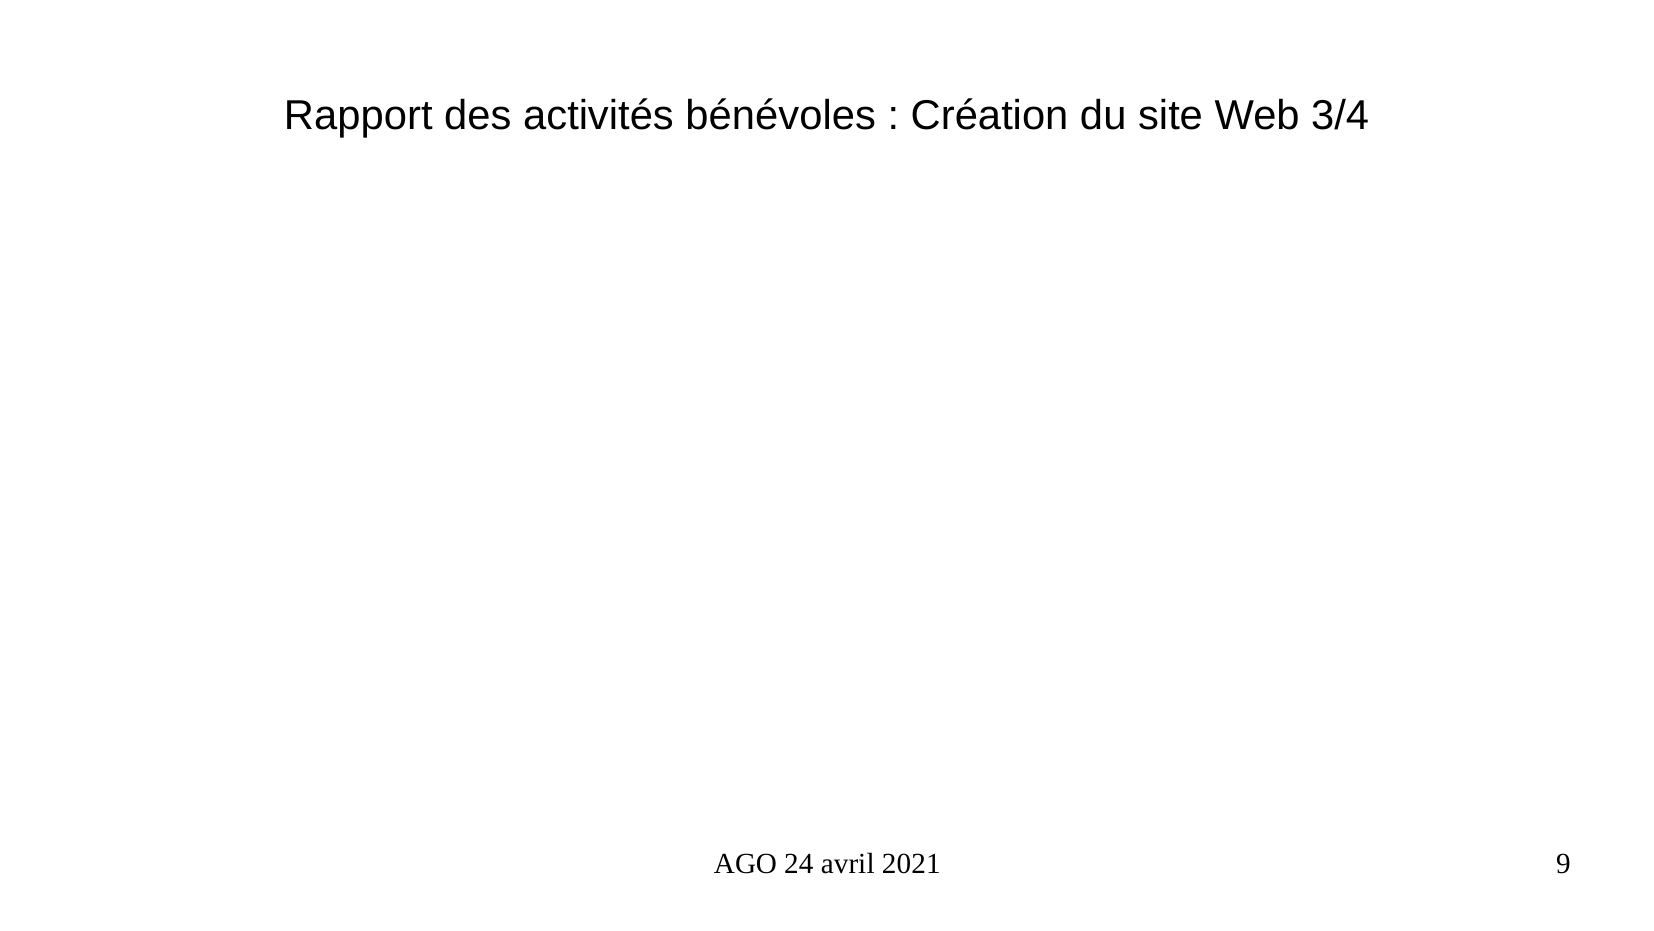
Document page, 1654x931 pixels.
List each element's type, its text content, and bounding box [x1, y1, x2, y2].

title Rapport des activités bénévoles : Création du site Web 3/4 [82, 37, 1571, 193]
